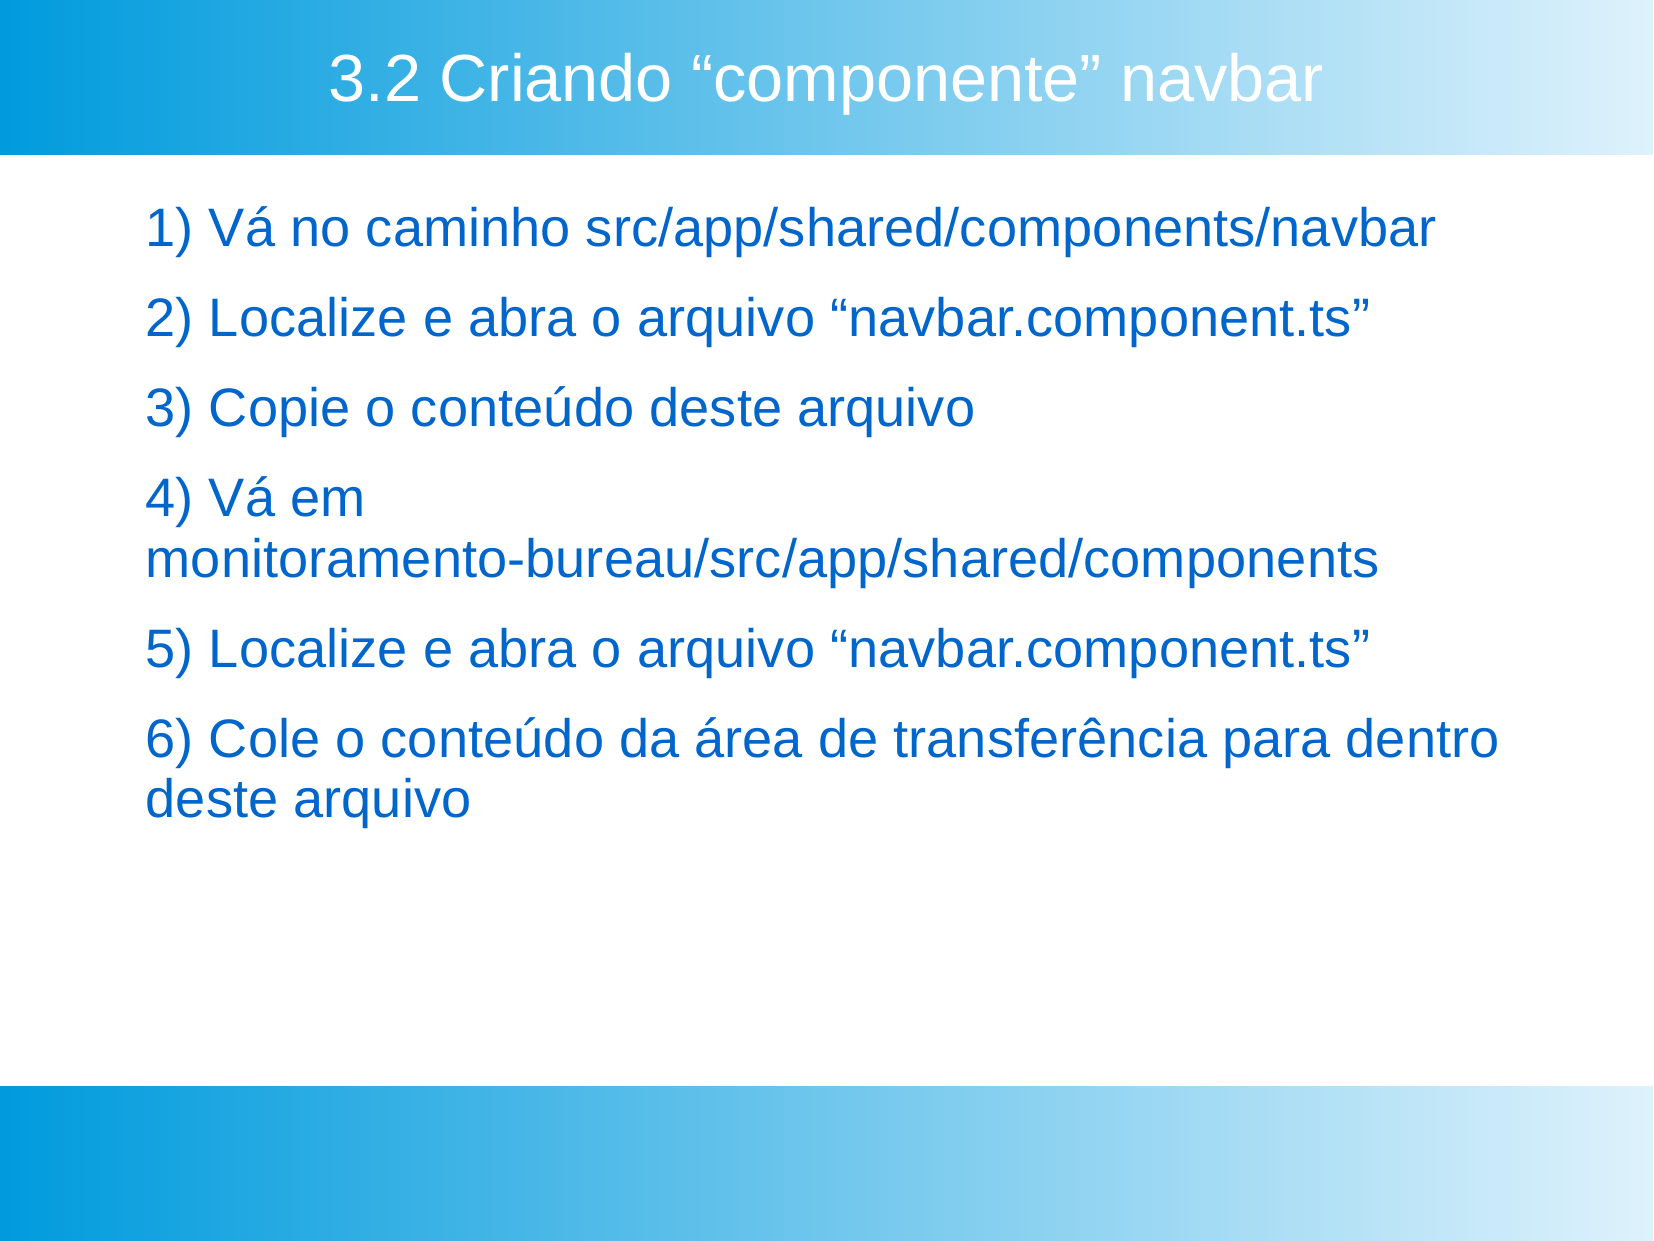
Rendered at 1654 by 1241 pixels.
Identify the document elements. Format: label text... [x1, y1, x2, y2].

title 3.2 Criando “componente” navbar [82, 25, 1571, 131]
list 1) Vá no caminho src/app/shared/components/navbar 2) Localize e abra o arquivo “navbar.component.ts” 3) Copie o conteúdo deste arquivo 4) Vá em monitoramento-bureau/src/app/shared/components 5) Localize e abra o arquivo “navbar.component.ts” 6) Cole o conteúdo da área de transferência para dentro deste arquivo [75, 197, 1564, 1018]
